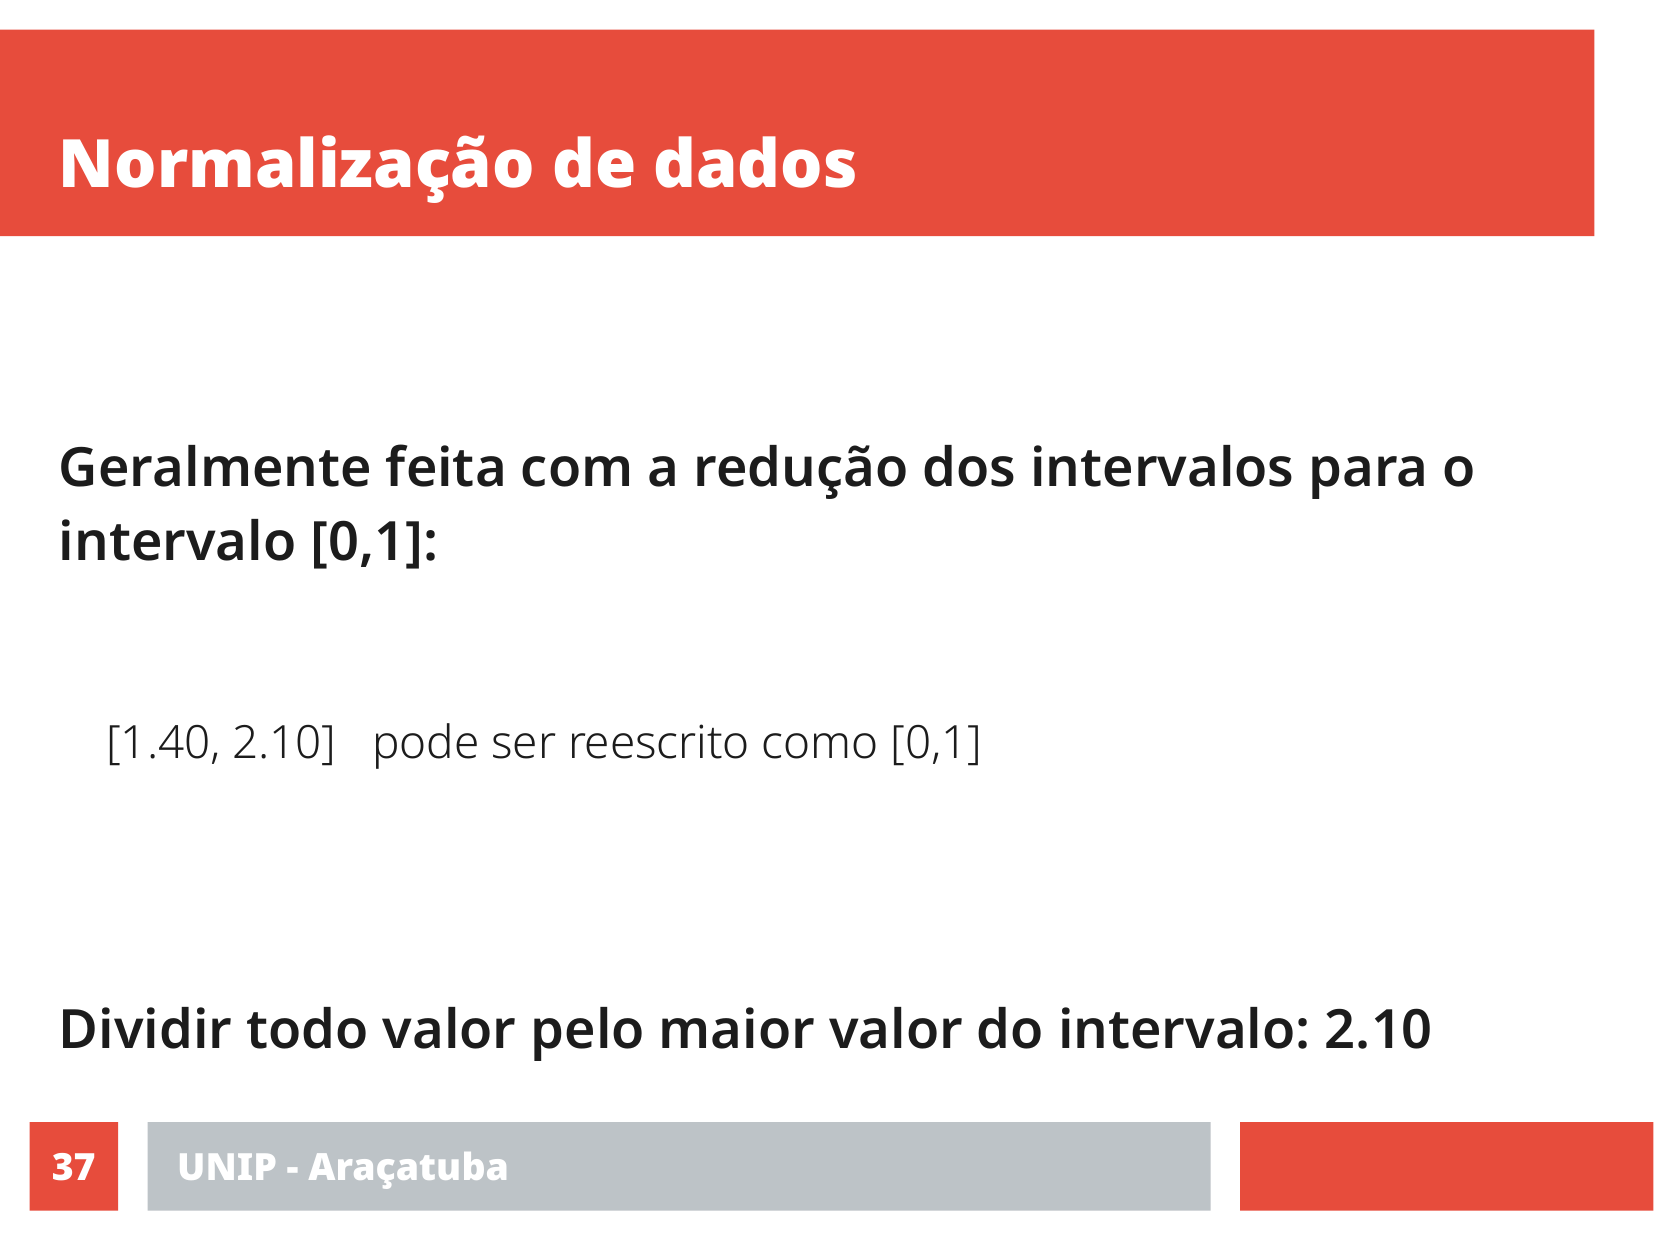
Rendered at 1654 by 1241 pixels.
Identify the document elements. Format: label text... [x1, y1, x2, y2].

list Geralmente feita com a redução dos intervalos para o intervalo [0,1]: [1.40, 2.10] pode ser reescrito como [0,1] Dividir todo valor pelo maior valor do intervalo: 2.10 [59, 324, 1565, 1093]
title Normalização de dados [59, 59, 1595, 207]
